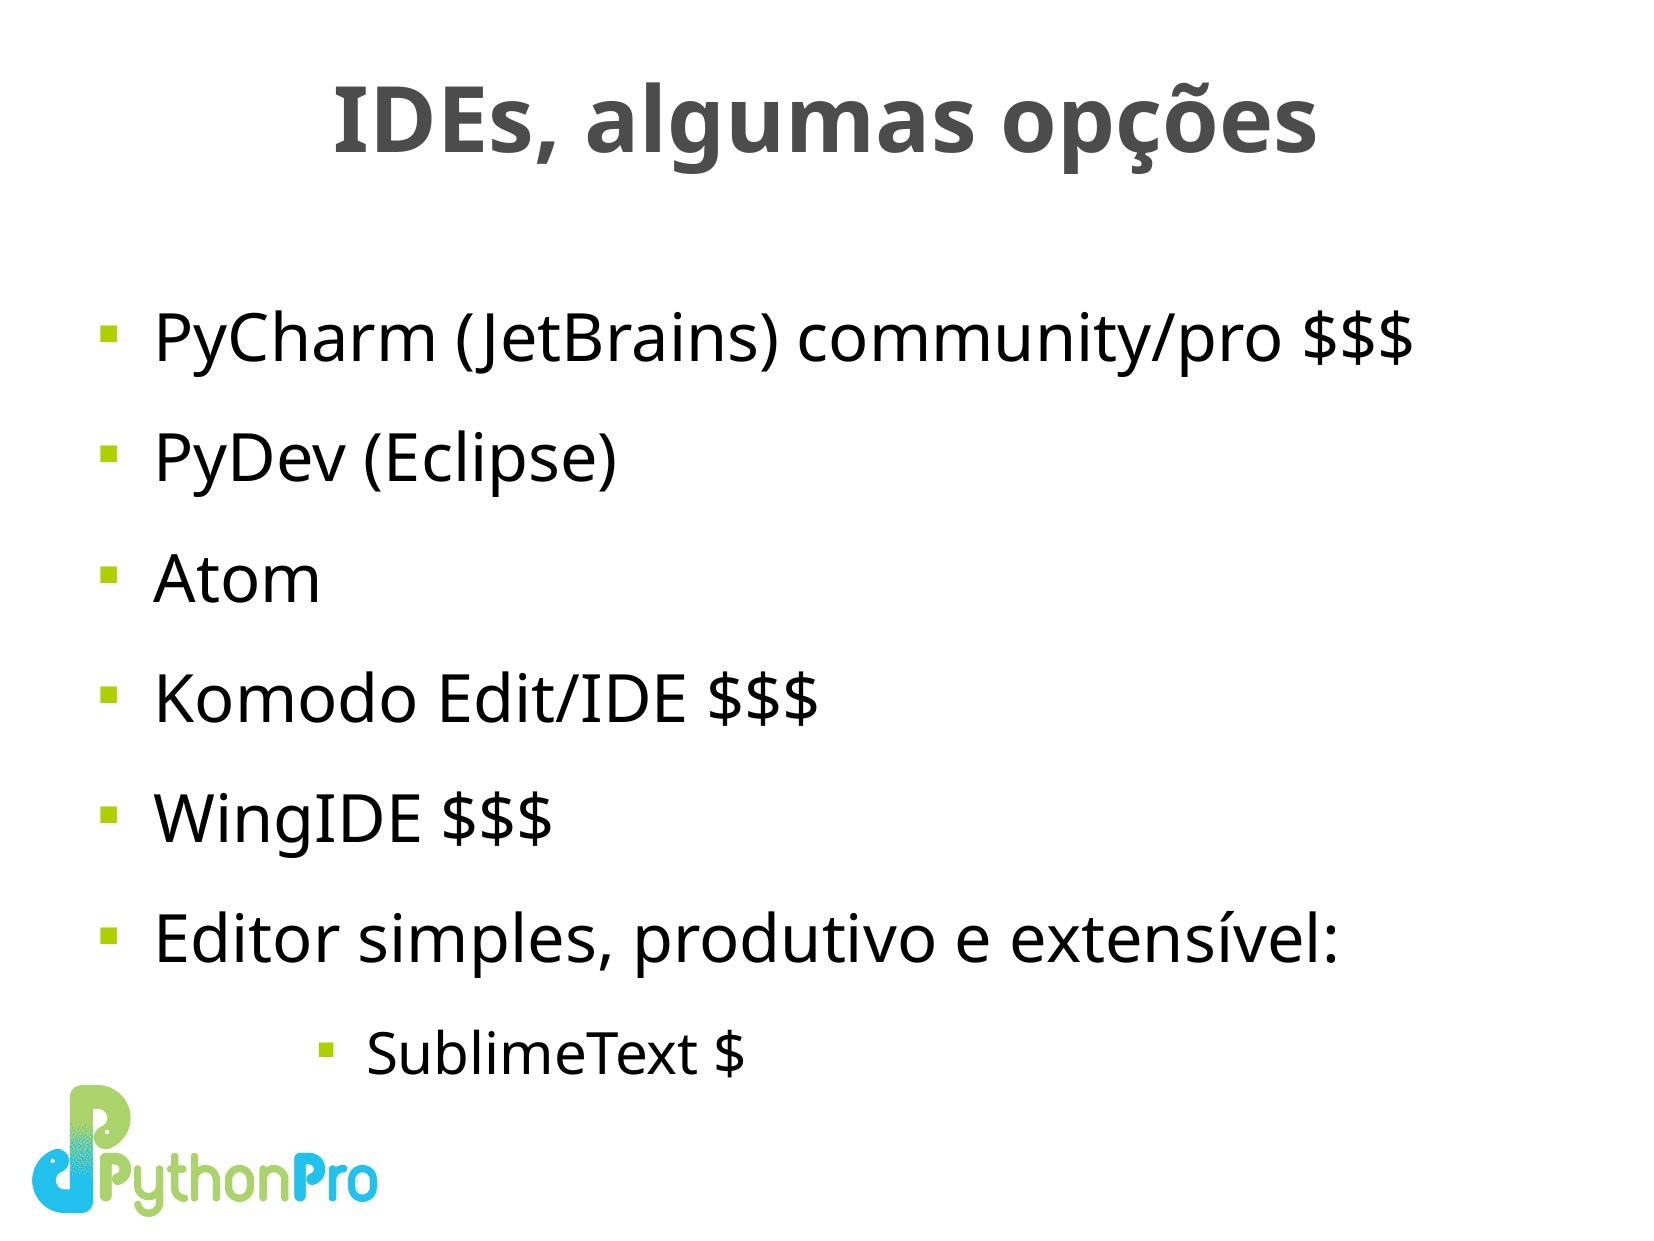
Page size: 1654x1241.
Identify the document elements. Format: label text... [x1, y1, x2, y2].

list PyCharm (JetBrains) community/pro $$$ PyDev (Eclipse) Atom Komodo Edit/IDE $$$ WingIDE $$$ Editor simples, produtivo e extensível: SublimeText $ [82, 290, 1571, 1109]
picture [32, 1085, 377, 1217]
title IDEs, algumas opções [82, 13, 1571, 222]
